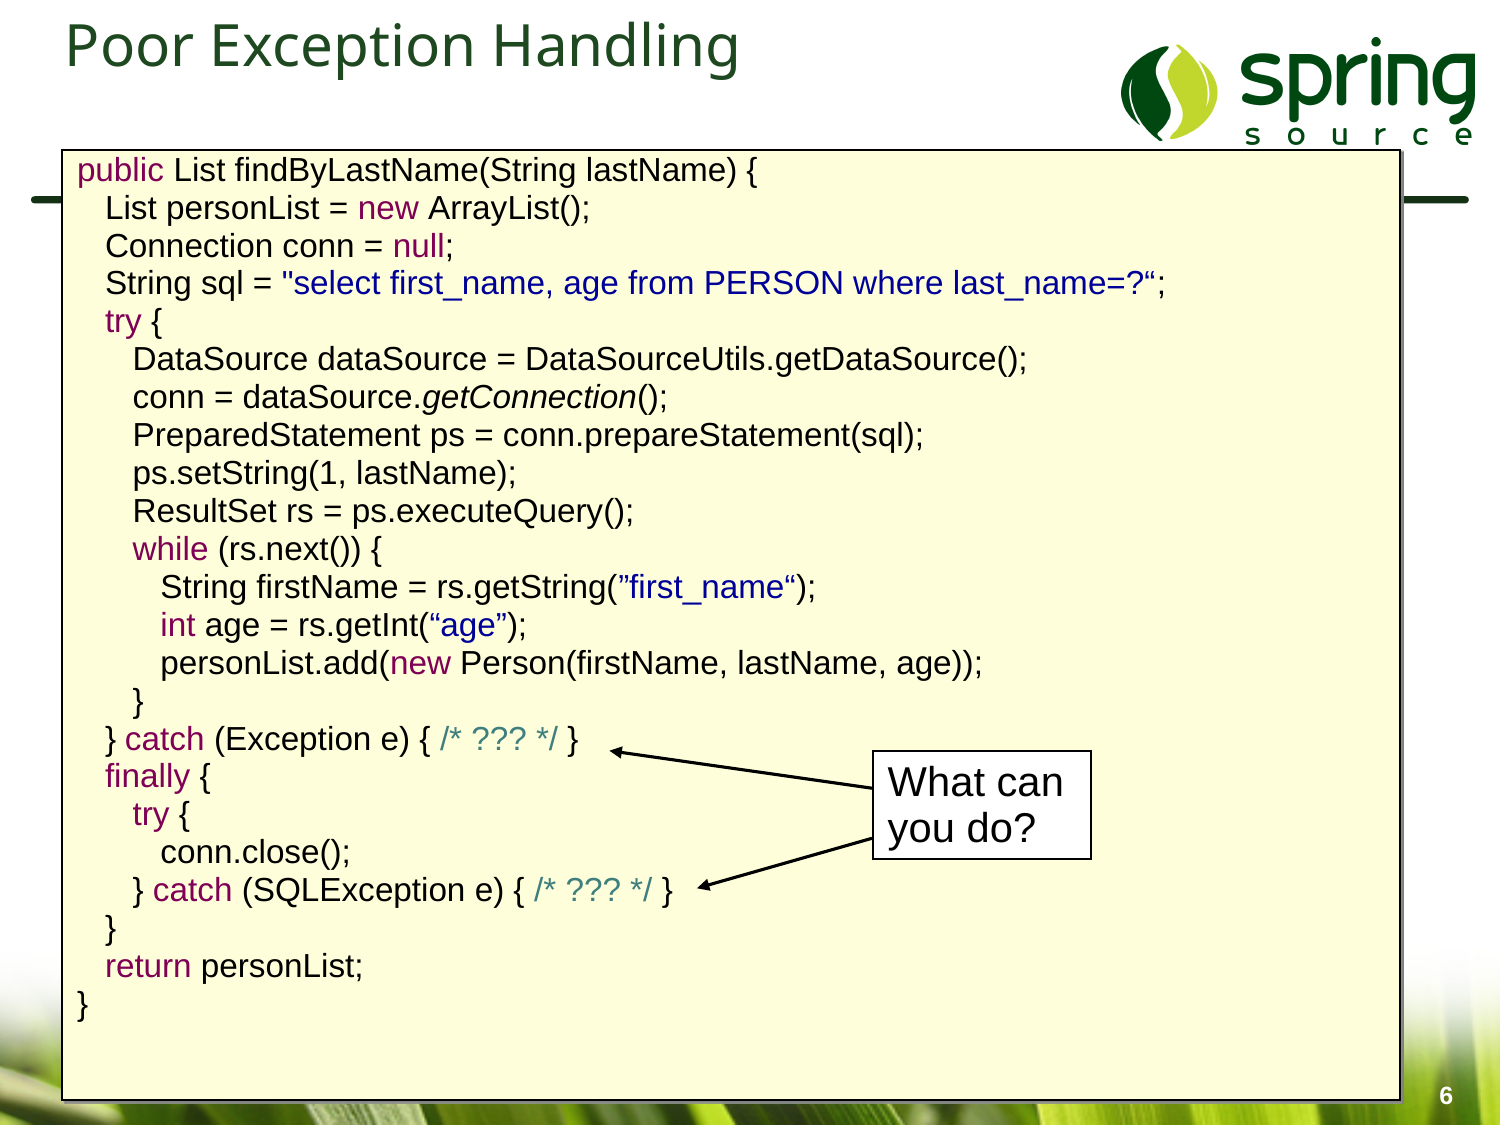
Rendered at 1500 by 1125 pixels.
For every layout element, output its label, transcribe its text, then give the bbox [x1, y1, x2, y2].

text_box public List findByLastName(String lastName) { List personList = new ArrayList(); Connection conn = null; String sql = "select first_name, age from PERSON where last_name=?“; try { DataSource dataSource = DataSourceUtils.getDataSource(); conn = dataSource.getConnection(); PreparedStatement ps = conn.prepareStatement(sql); ps.setString(1, lastName); ResultSet rs = ps.executeQuery(); while (rs.next()) { String firstName = rs.getString(”first_name“); int age = rs.getInt(“age”); personList.add(new Person(firstName, lastName, age)); } } catch (Exception e) { /* ??? */ } finally { try { conn.close(); } catch (SQLException e) { /* ??? */ } } return personList; } [62, 149, 1400, 1100]
picture [0, 944, 1500, 1125]
title Poor Exception Handling [50, 0, 1326, 88]
picture [1121, 37, 1475, 145]
text_box What can you do? [873, 750, 1091, 860]
